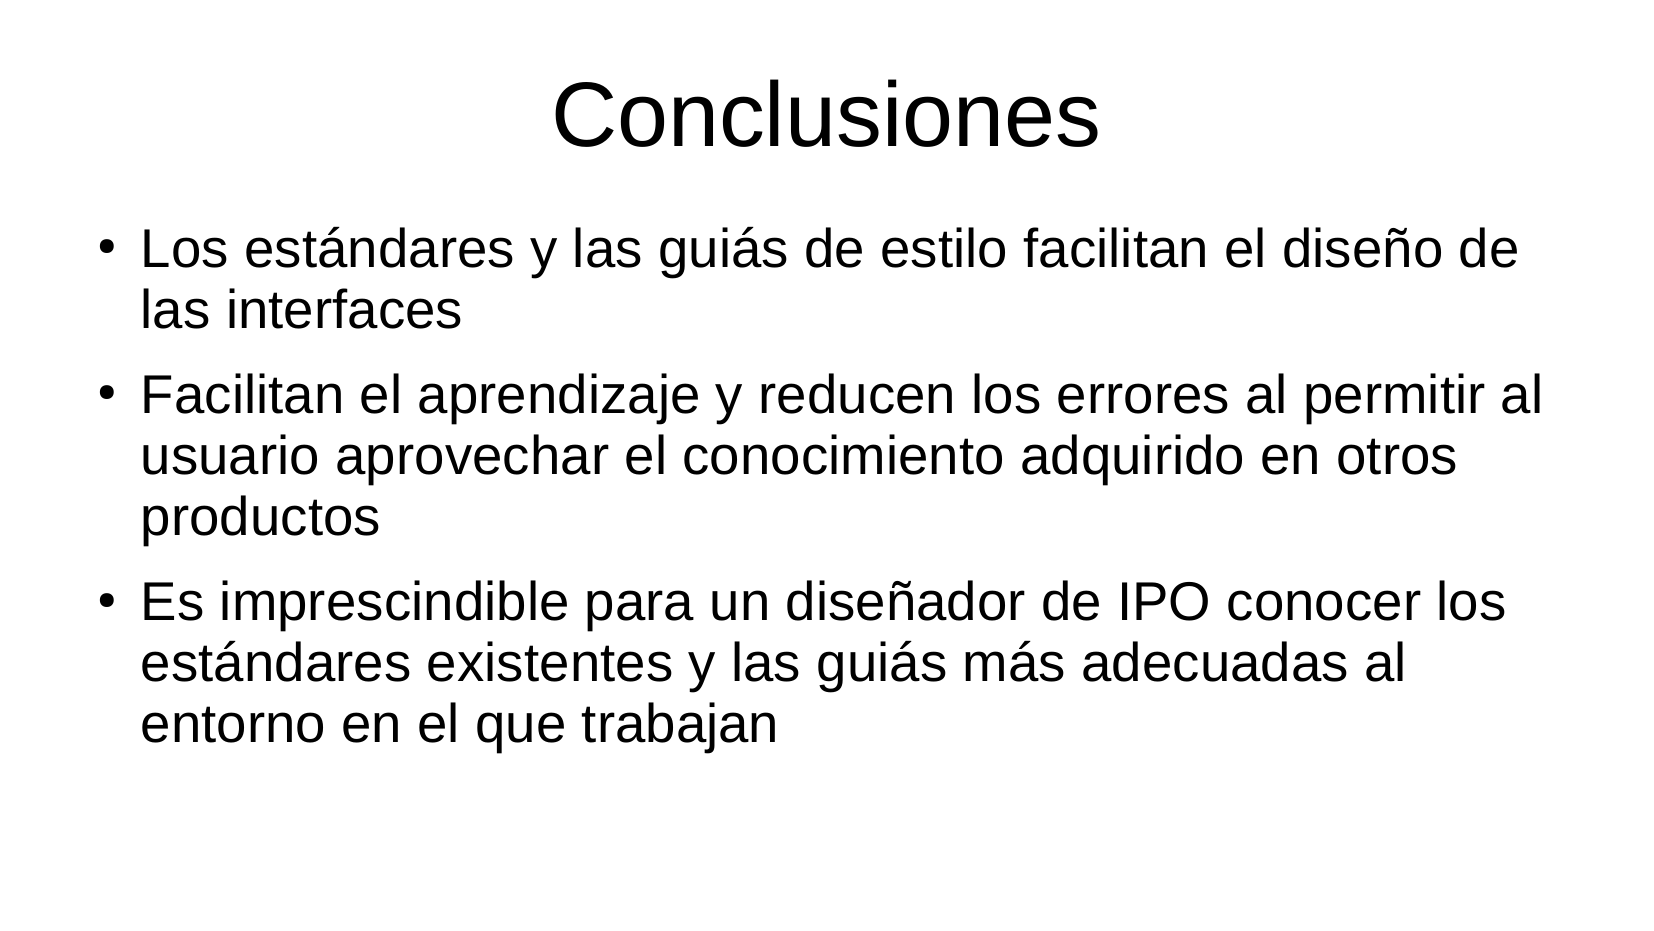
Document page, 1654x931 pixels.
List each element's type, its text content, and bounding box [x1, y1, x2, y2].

list Los estándares y las guiás de estilo facilitan el diseño de las interfaces Facilitan el aprendizaje y reducen los errores al permitir al usuario aprovechar el conocimiento adquirido en otros productos Es imprescindible para un diseñador de IPO conocer los estándares existentes y las guiás más adecuadas al entorno en el que trabajan [82, 217, 1571, 758]
title Conclusiones [82, 37, 1571, 193]
